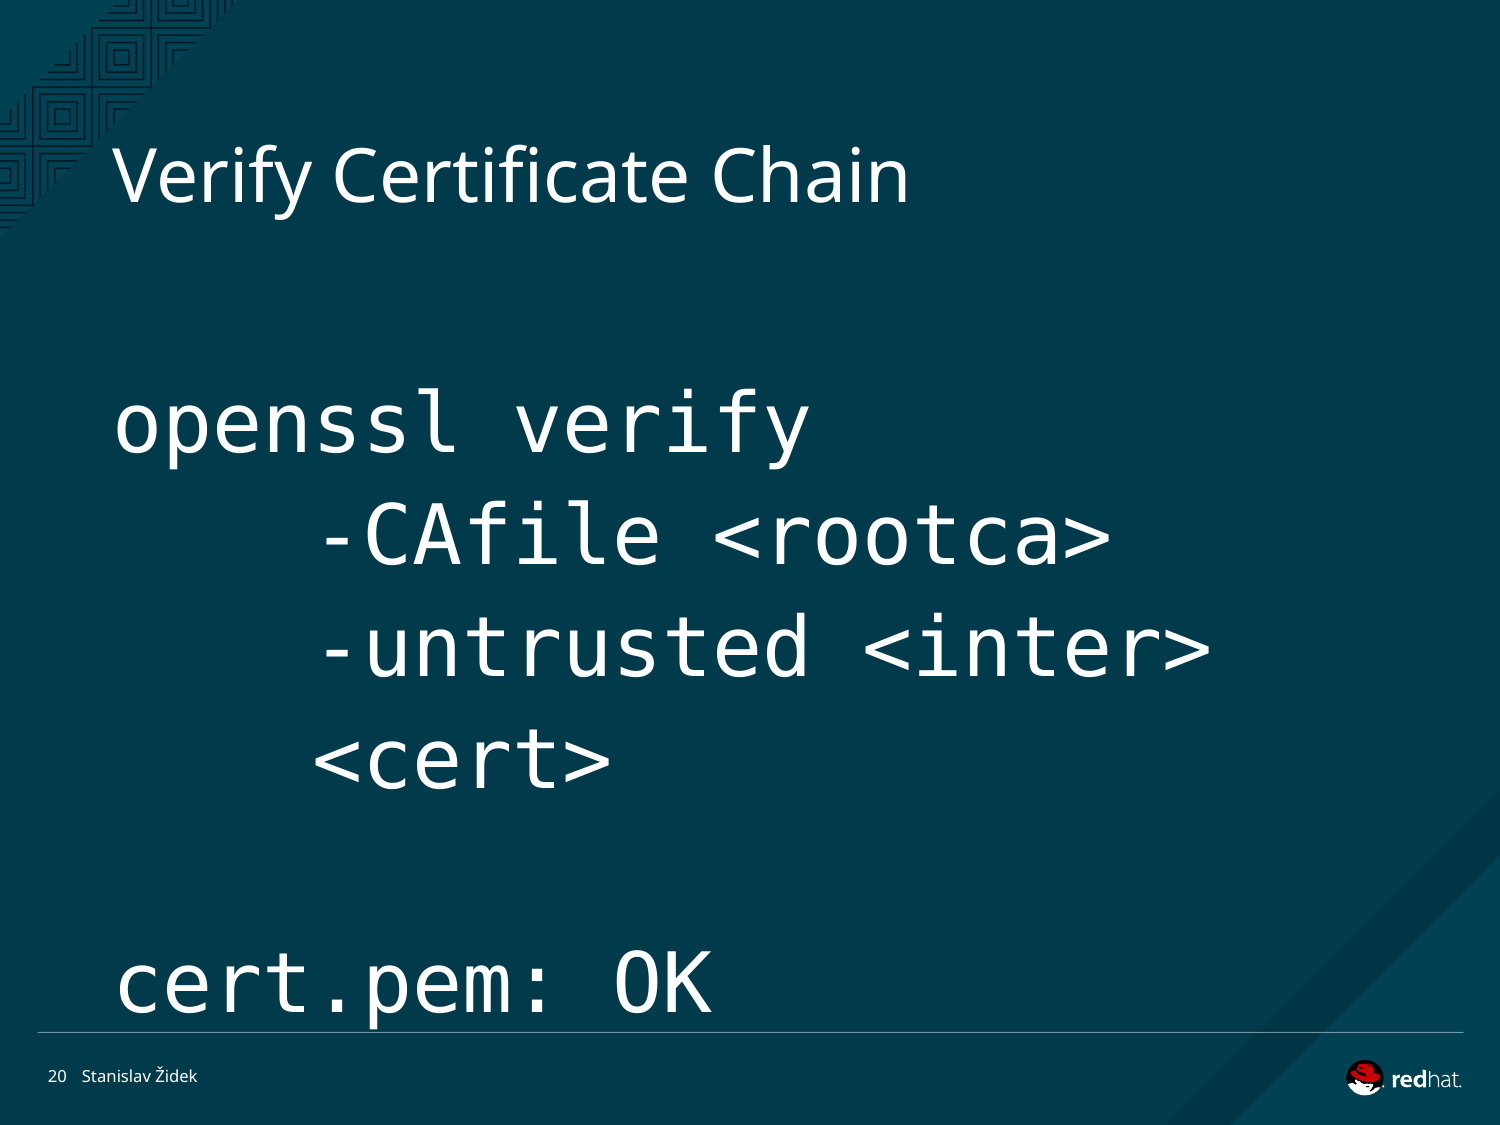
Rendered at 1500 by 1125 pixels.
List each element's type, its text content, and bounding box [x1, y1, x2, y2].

list openssl verify -CAfile <rootca> -untrusted <inter> <cert> cert.pem: OK [112, 375, 1388, 1028]
title Verify Certificate Chain [112, 0, 1388, 225]
